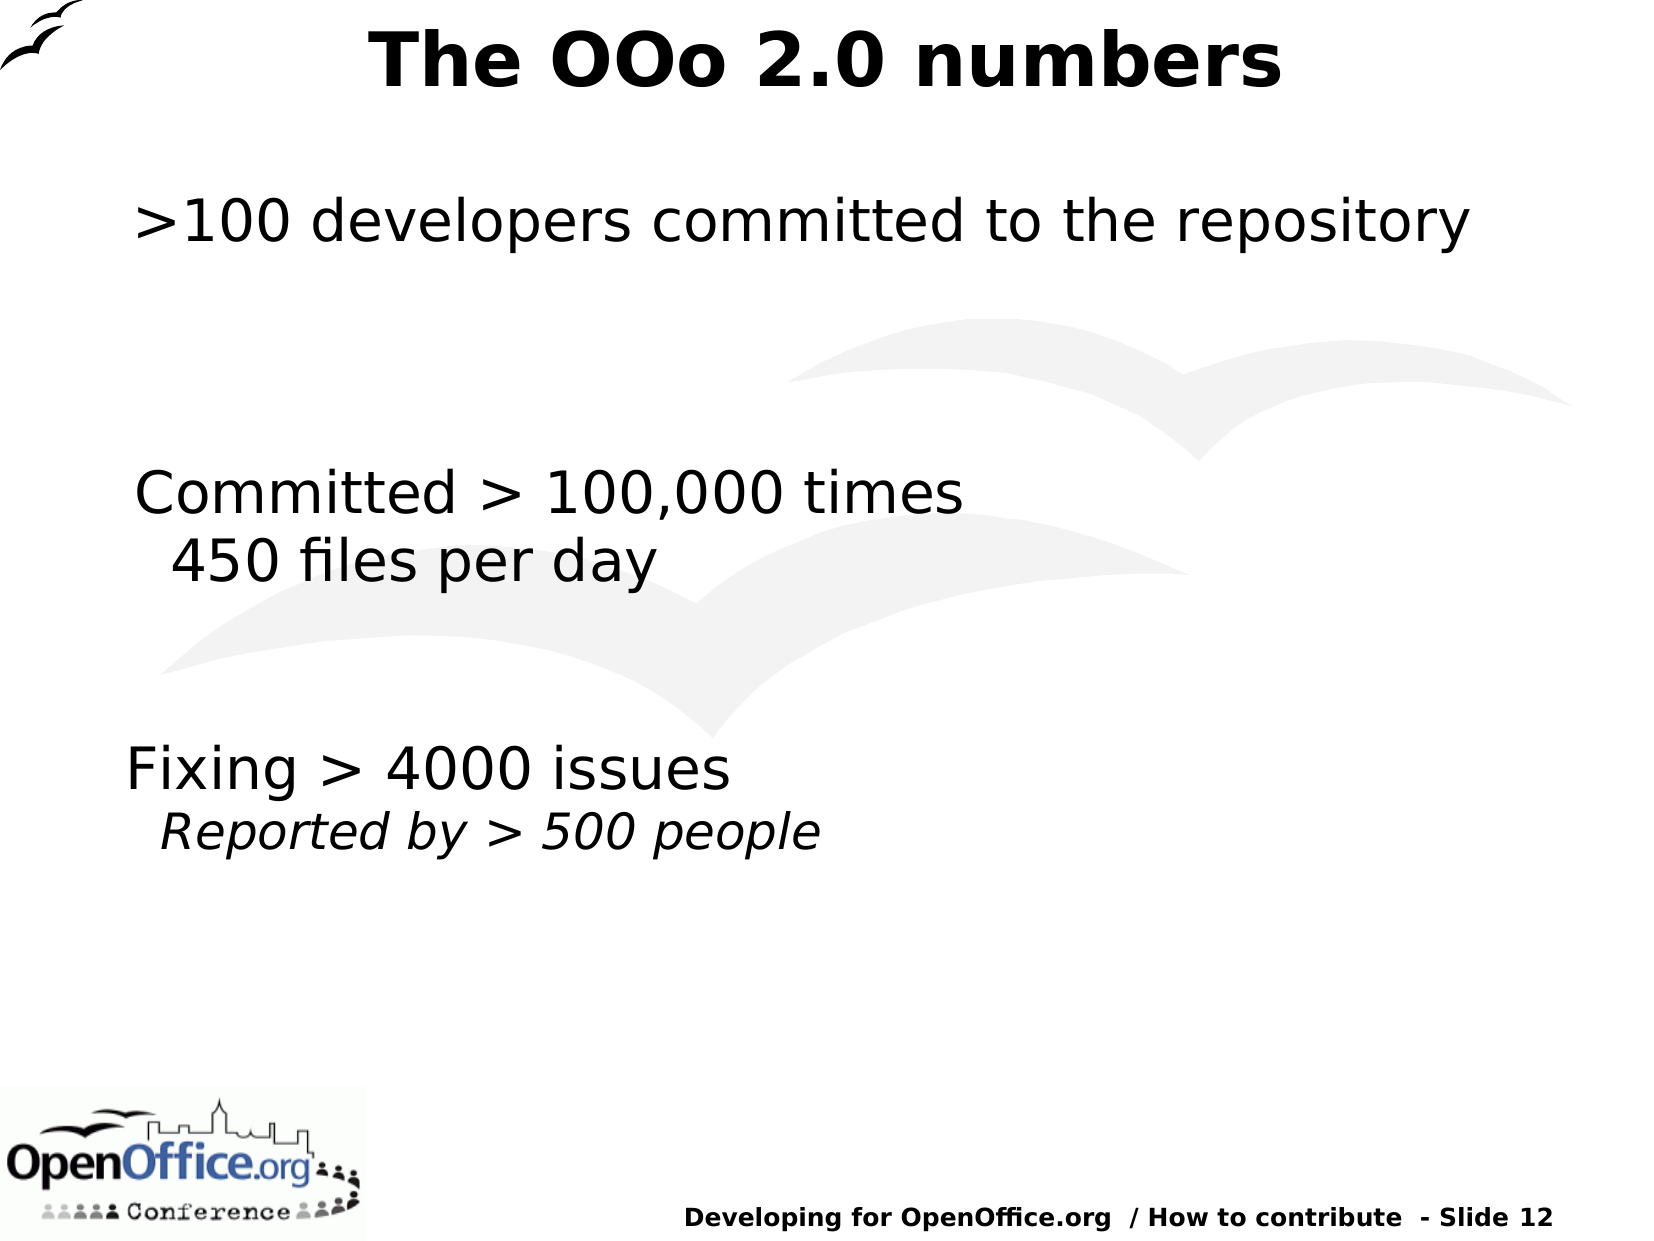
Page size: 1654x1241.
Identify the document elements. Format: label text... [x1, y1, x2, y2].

text_box >100 developers committed to the repository [96, 187, 1531, 449]
picture [0, 1086, 367, 1241]
text_box Committed > 100,000 times 450 files per day [99, 459, 1525, 718]
text_box Fixing > 4000 issues Reported by > 500 people [89, 735, 1531, 951]
title The OOo 2.0 numbers [0, 0, 1654, 121]
